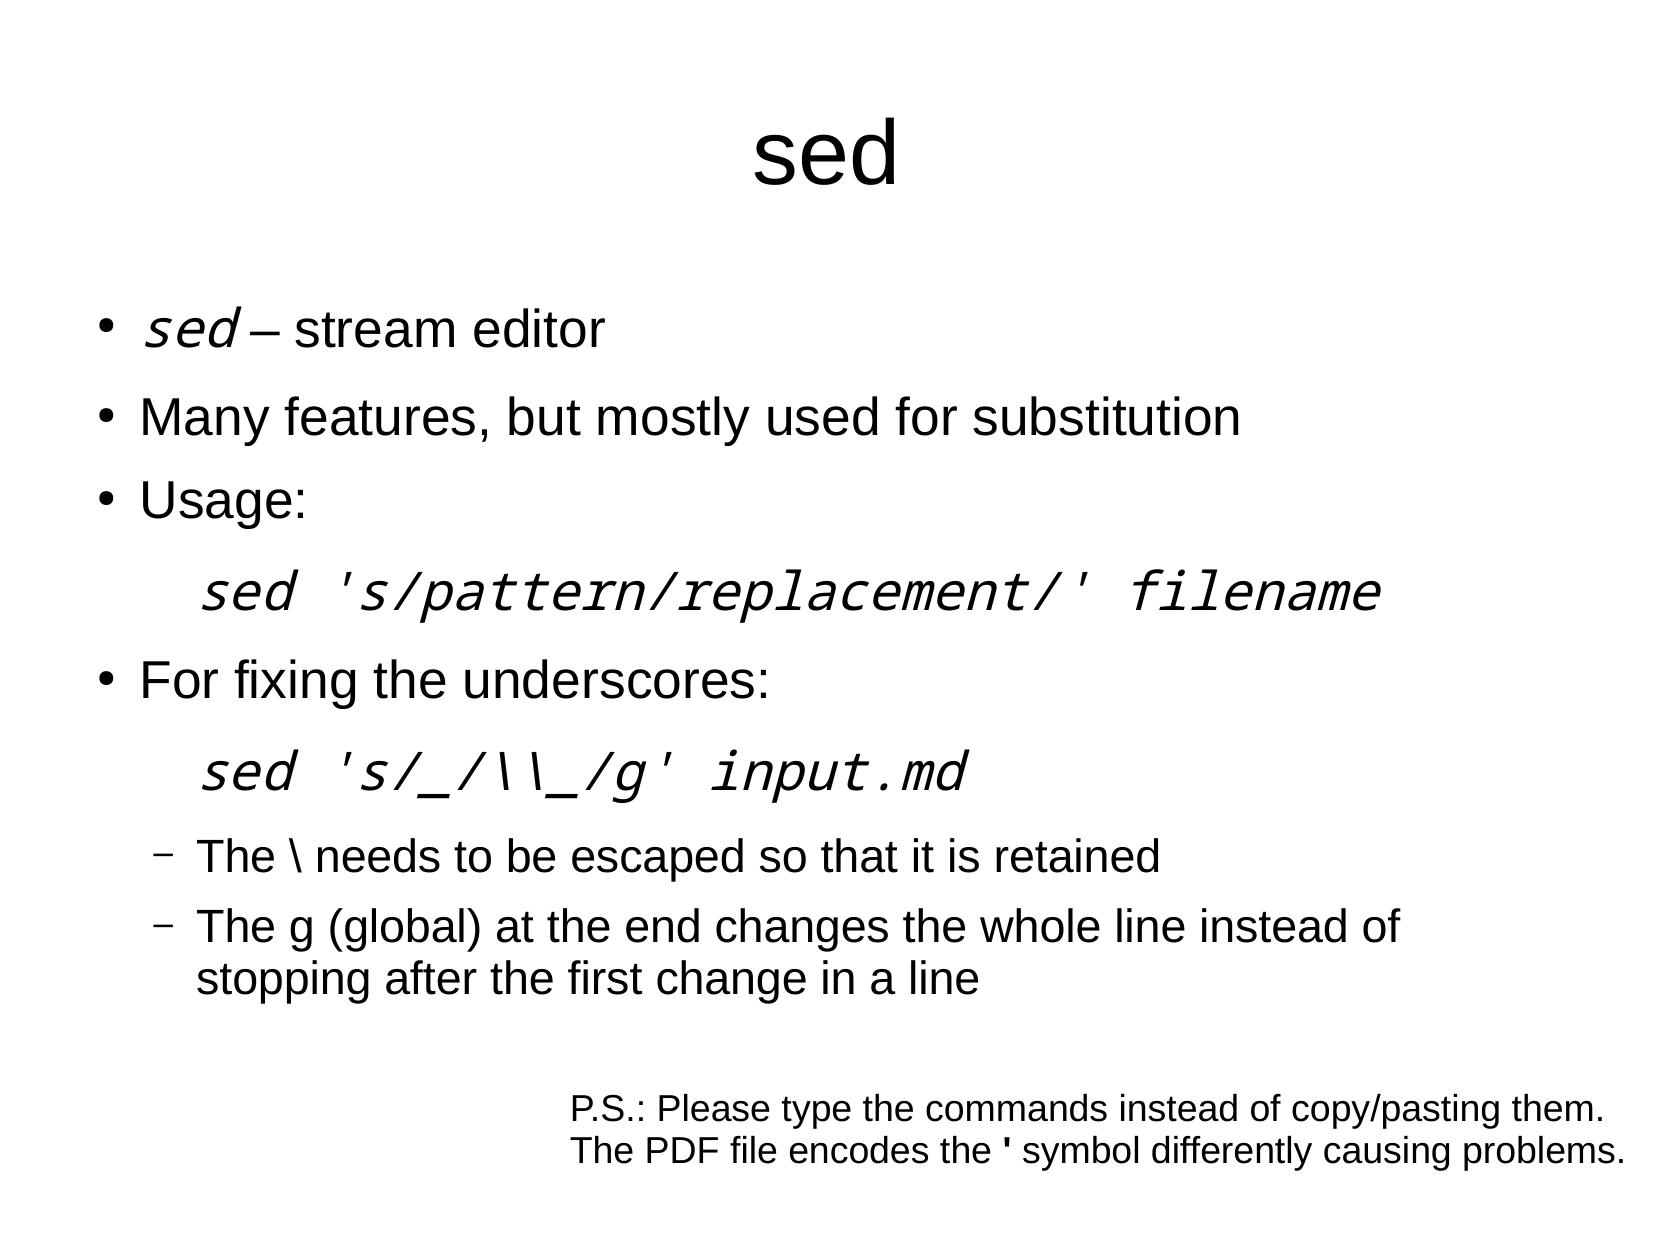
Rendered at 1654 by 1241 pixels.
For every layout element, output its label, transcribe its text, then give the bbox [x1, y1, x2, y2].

text_box P.S.: Please type the commands instead of copy/pasting them. The PDF file encodes the ' symbol differently causing problems. [555, 1080, 1642, 1179]
list sed – stream editor Many features, but mostly used for substitution Usage: sed 's/pattern/replacement/' filename For fixing the underscores: sed 's/_/\\_/g' input.md The \ needs to be escaped so that it is retained The g (global) at the end changes the whole line instead of stopping after the first change in a line [82, 290, 1571, 1010]
title sed [82, 49, 1571, 257]
